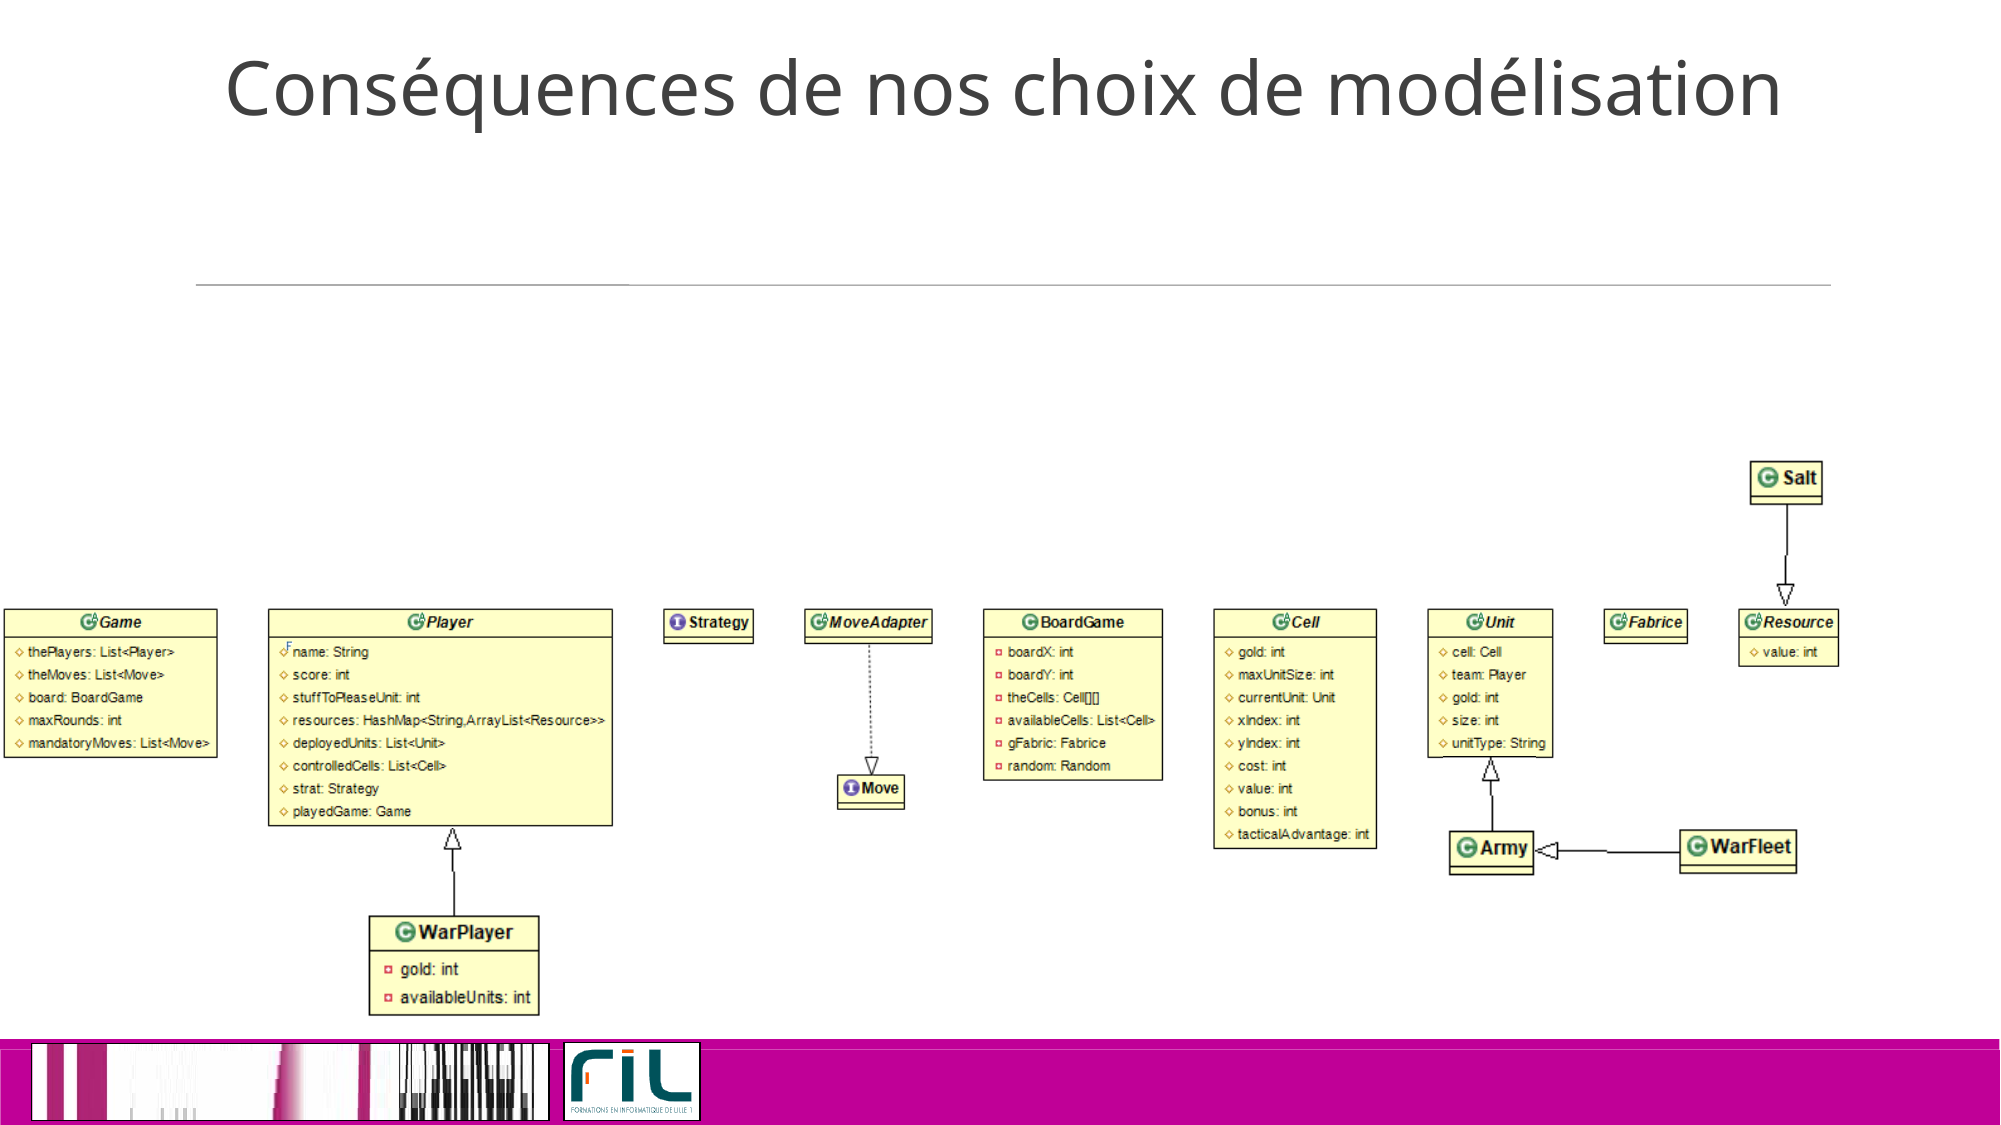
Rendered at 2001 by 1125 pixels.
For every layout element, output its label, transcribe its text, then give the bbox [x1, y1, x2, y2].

picture [564, 1043, 699, 1120]
picture [32, 1044, 549, 1120]
picture [0, 458, 1843, 1027]
title Conséquences de nos choix de modélisation [180, 47, 1831, 286]
